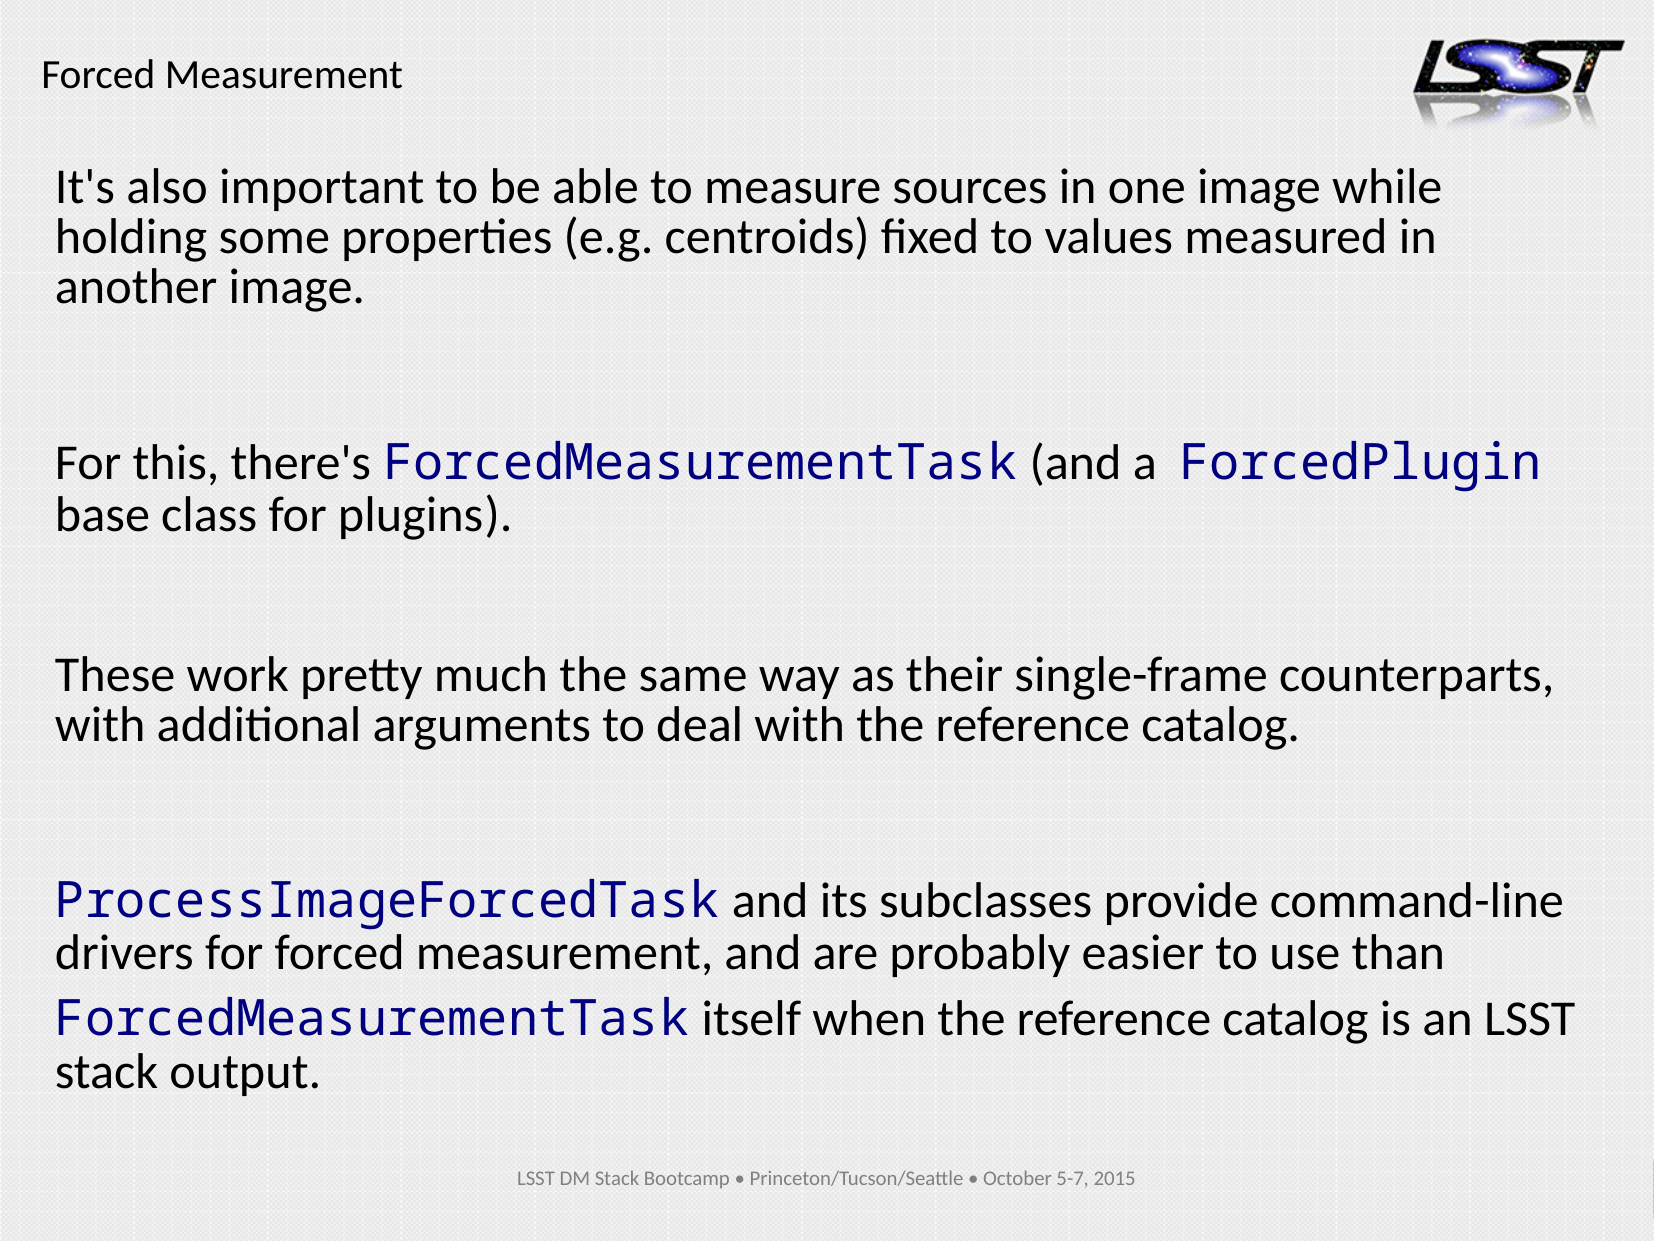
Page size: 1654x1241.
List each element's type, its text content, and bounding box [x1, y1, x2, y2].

title Forced Measurement [41, 27, 1161, 129]
list It's also important to be able to measure sources in one image while holding some properties (e.g. centroids) fixed to values measured in another image. For this, there's ForcedMeasurementTask (and a ForcedPlugin base class for plugins). These work pretty much the same way as their single-frame counterparts, with additional arguments to deal with the reference catalog. ProcessImageForcedTask and its subclasses provide command-line drivers for forced measurement, and are probably easier to use than ForcedMeasurementTask itself when the reference catalog is an LSST stack output. [55, 165, 1599, 1103]
picture [0, 0, 1654, 1241]
